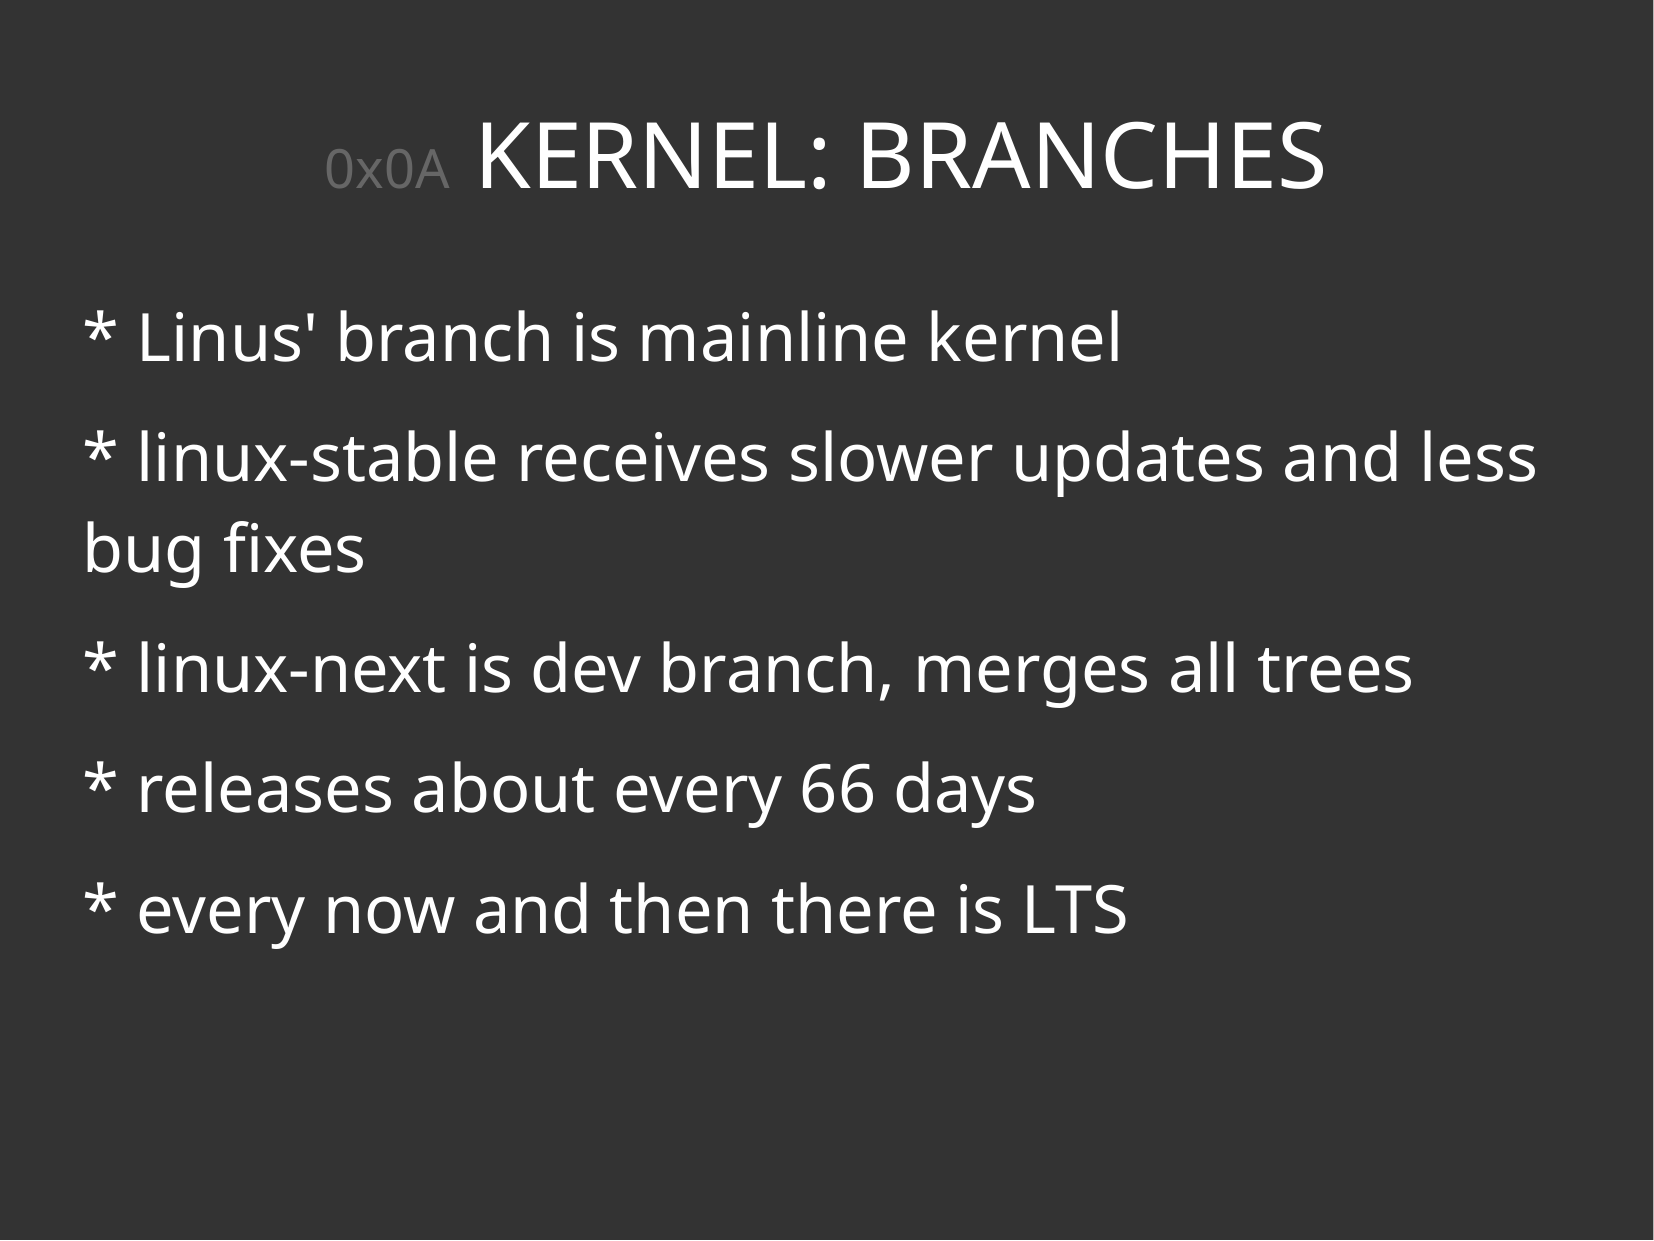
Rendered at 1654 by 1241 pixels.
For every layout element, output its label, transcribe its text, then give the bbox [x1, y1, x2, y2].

title 0x0A KERNEL: BRANCHES [82, 49, 1571, 257]
list * Linus' branch is mainline kernel * linux-stable receives slower updates and less bug fixes * linux-next is dev branch, merges all trees * releases about every 66 days * every now and then there is LTS [82, 290, 1571, 1010]
